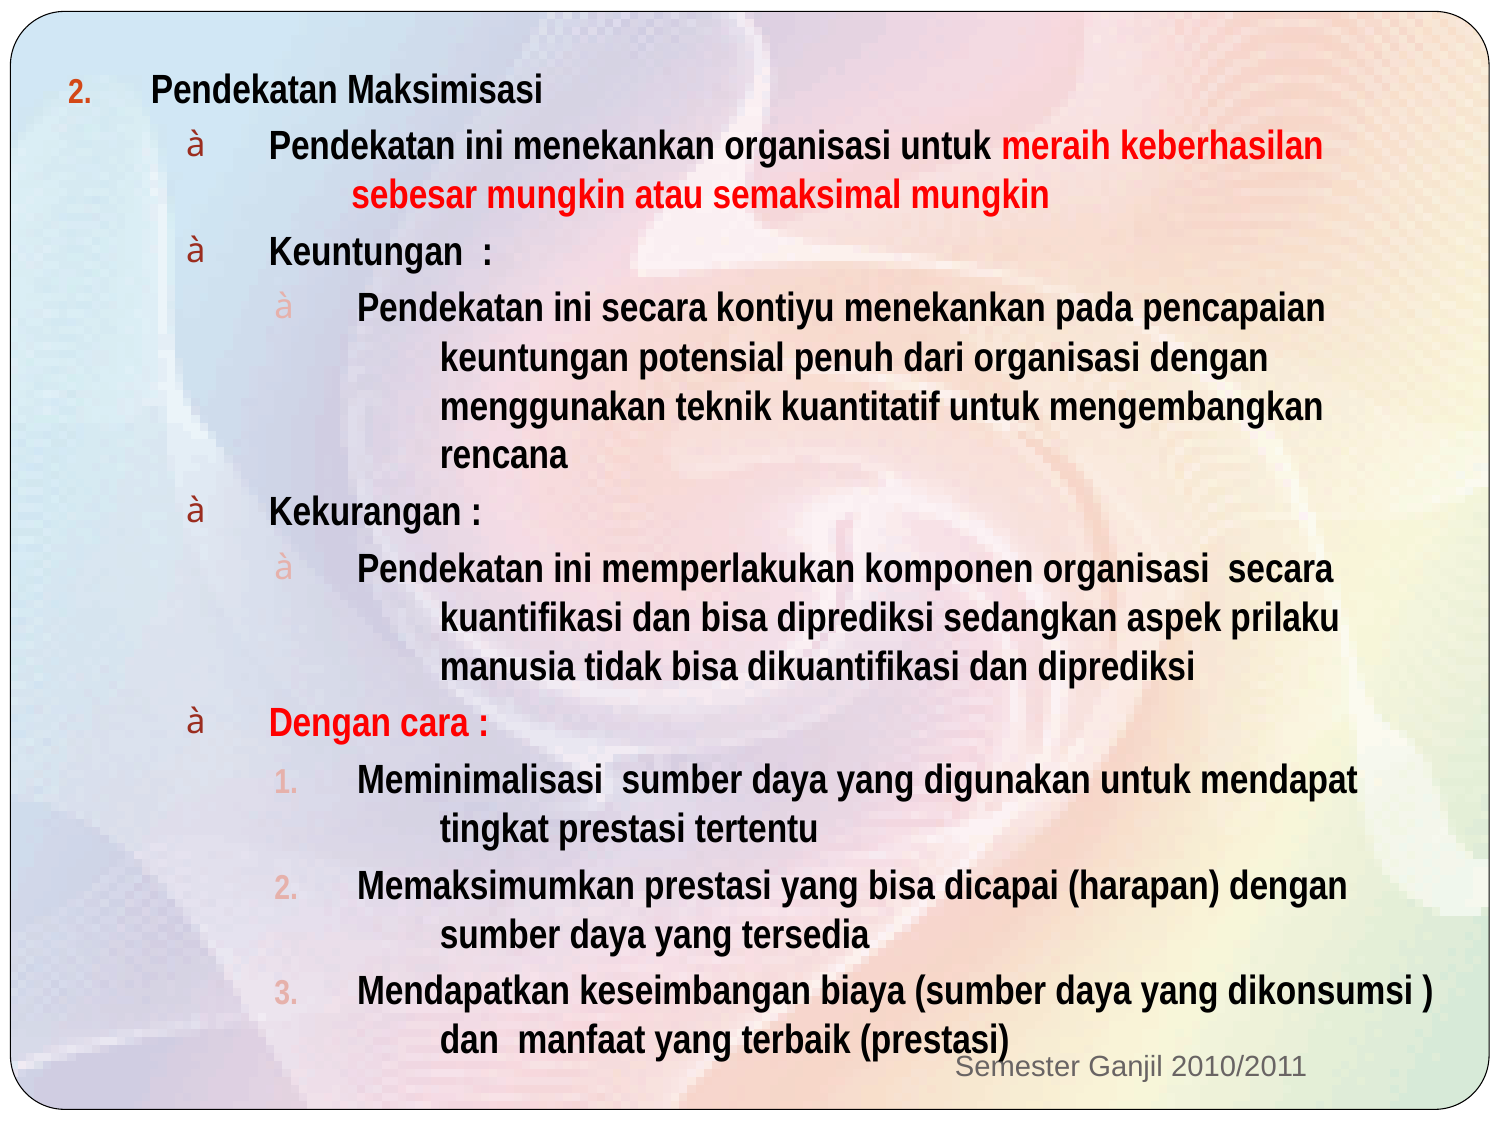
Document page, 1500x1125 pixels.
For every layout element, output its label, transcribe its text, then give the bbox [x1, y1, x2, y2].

list Pendekatan Maksimisasi Pendekatan ini menekankan organisasi untuk meraih keberhasilan sebesar mungkin atau semaksimal mungkin Keuntungan : Pendekatan ini secara kontiyu menekankan pada pencapaian keuntungan potensial penuh dari organisasi dengan menggunakan teknik kuantitatif untuk mengembangkan rencana Kekurangan : Pendekatan ini memperlakukan komponen organisasi secara kuantifikasi dan bisa diprediksi sedangkan aspek prilaku manusia tidak bisa dikuantifikasi dan diprediksi Dengan cara : Meminimalisasi sumber daya yang digunakan untuk mendapat tingkat prestasi tertentu Memaksimumkan prestasi yang bisa dicapai (harapan) dengan sumber daya yang tersedia Mendapatkan keseimbangan biaya (sumber daya yang dikonsumsi ) dan manfaat yang terbaik (prestasi) [53, 54, 1471, 1071]
text_box Semester Ganjil 2010/2011 [856, 1071, 1407, 1095]
